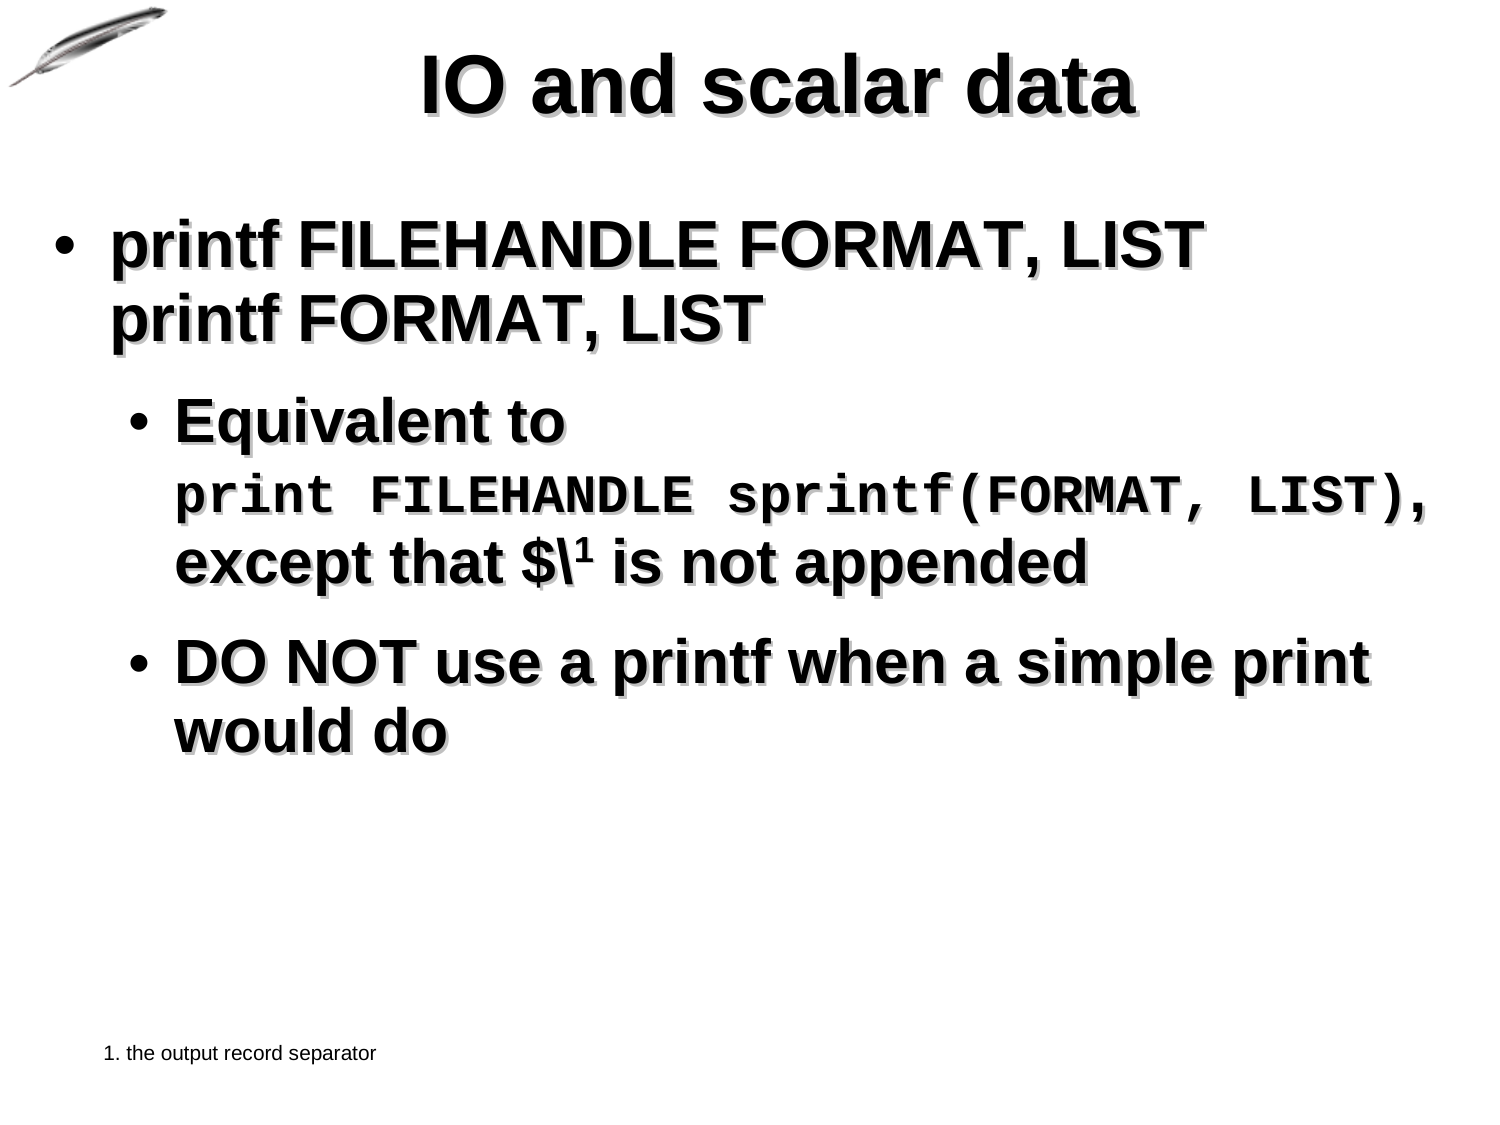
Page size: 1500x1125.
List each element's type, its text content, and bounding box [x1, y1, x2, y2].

list printf FILEHANDLE FORMAT, LIST printf FORMAT, LIST Equivalent to print FILEHANDLE sprintf(FORMAT, LIST), except that $\1 is not appended DO NOT use a printf when a simple print would do [53, 207, 1447, 1084]
picture [5, 5, 173, 89]
title IO and scalar data [419, 0, 1459, 179]
text_box 1. the output record separator [88, 1033, 392, 1072]
